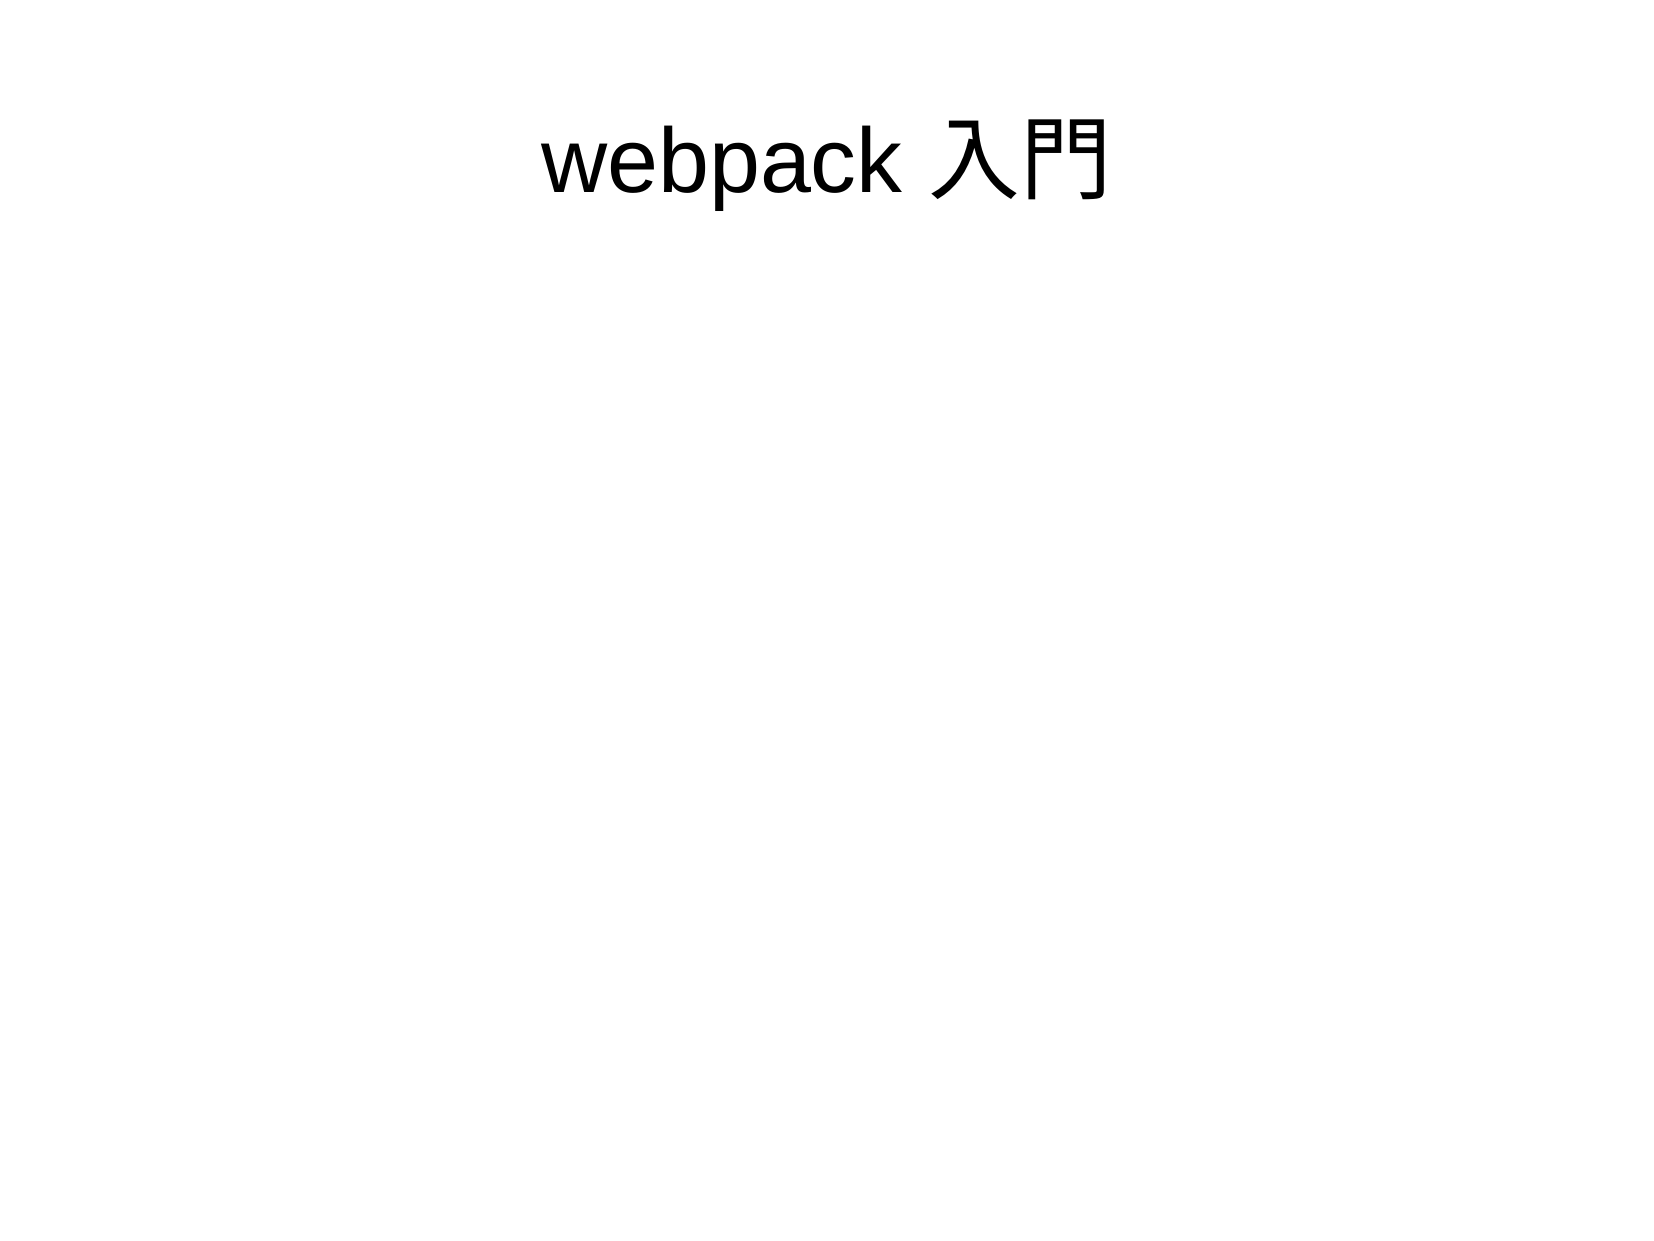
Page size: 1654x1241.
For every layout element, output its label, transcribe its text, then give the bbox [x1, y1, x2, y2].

title webpack 入門 [82, 49, 1571, 257]
